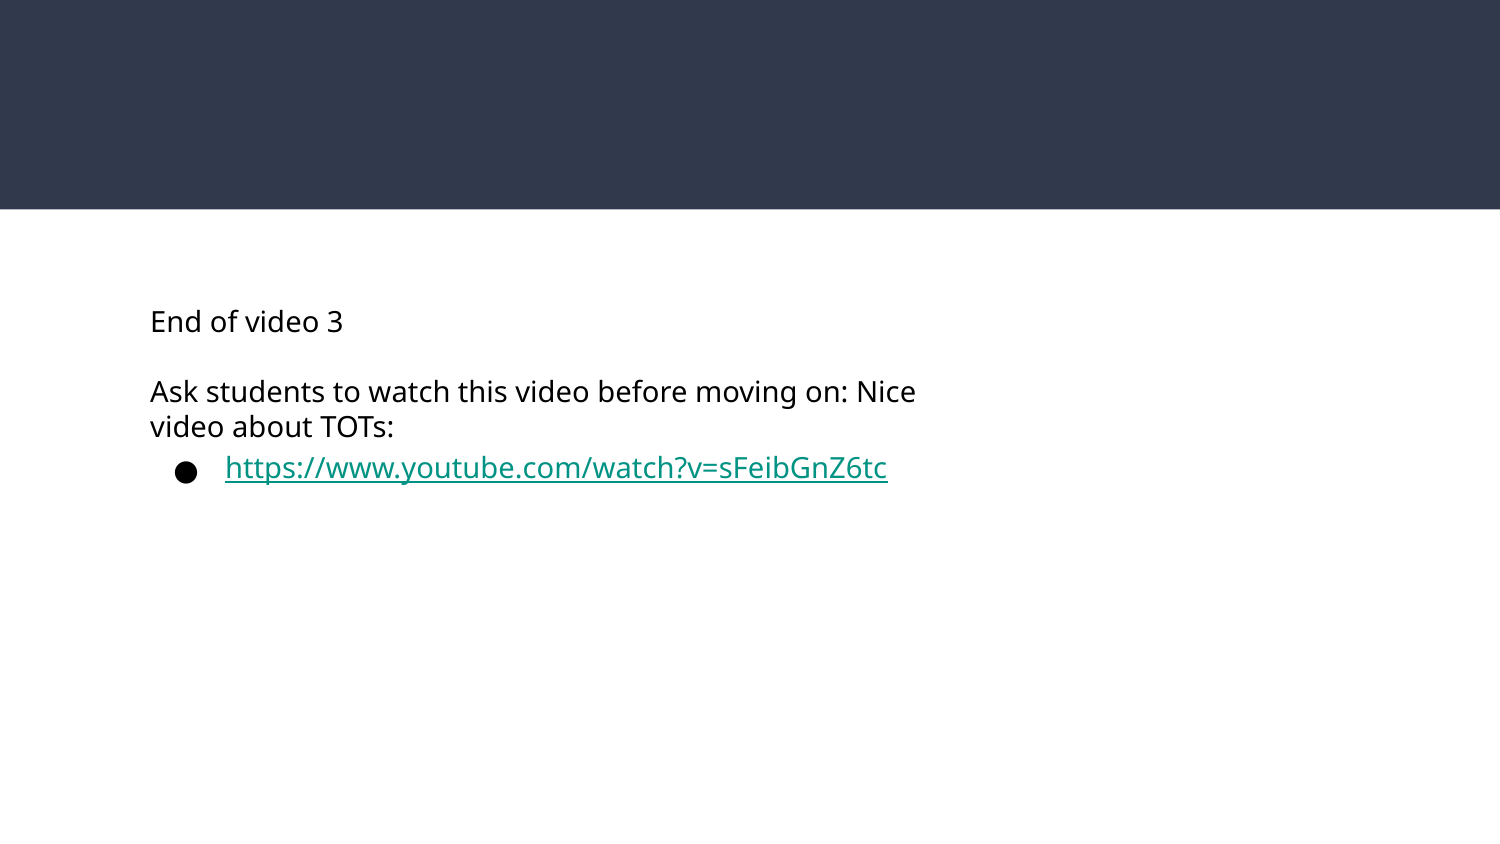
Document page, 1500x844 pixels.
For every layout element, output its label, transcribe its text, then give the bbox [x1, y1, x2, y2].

text_box End of video 3 Ask students to watch this video before moving on: Nice video about TOTs: https://www.youtube.com/watch?v=sFeibGnZ6tc [135, 288, 933, 492]
